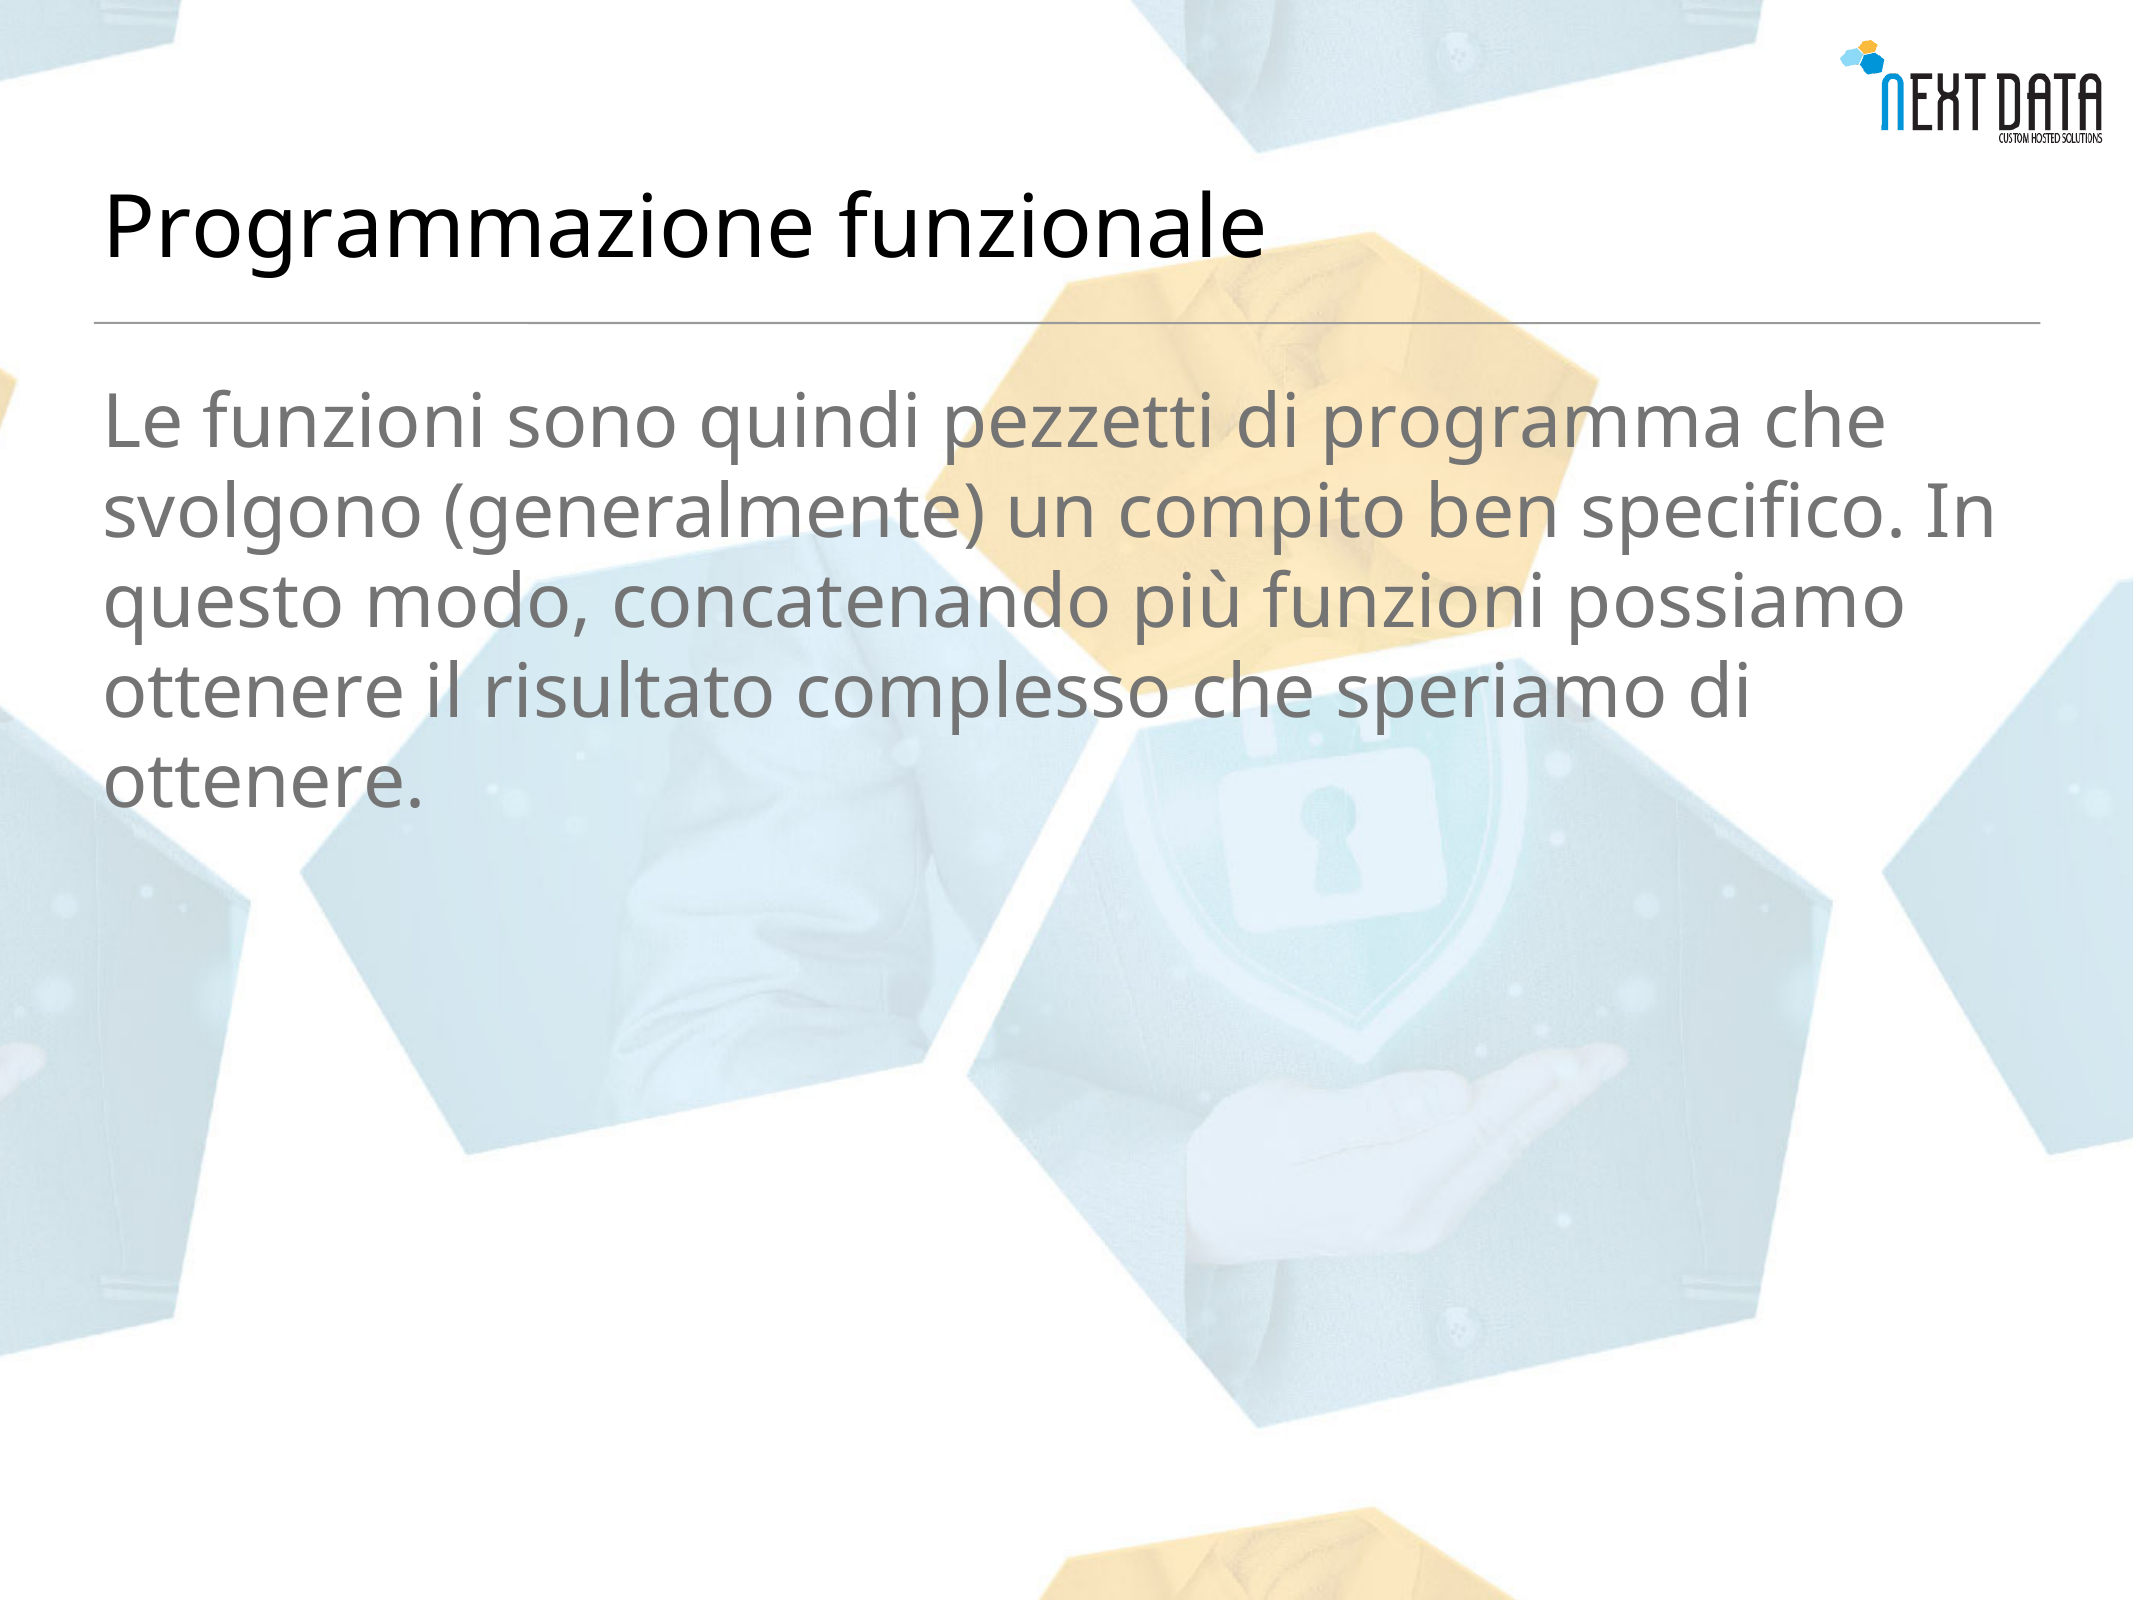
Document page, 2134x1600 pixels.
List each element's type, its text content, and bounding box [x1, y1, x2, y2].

text_box Programmazione funzionale [93, 54, 2040, 284]
text_box Le funzioni sono quindi pezzetti di programma che svolgono (generalmente) un compito ben specifico. In questo modo, concatenando più funzioni possiamo ottenere il risultato complesso che speriamo di ottenere. [93, 364, 2040, 1459]
picture [0, 0, 2134, 1600]
